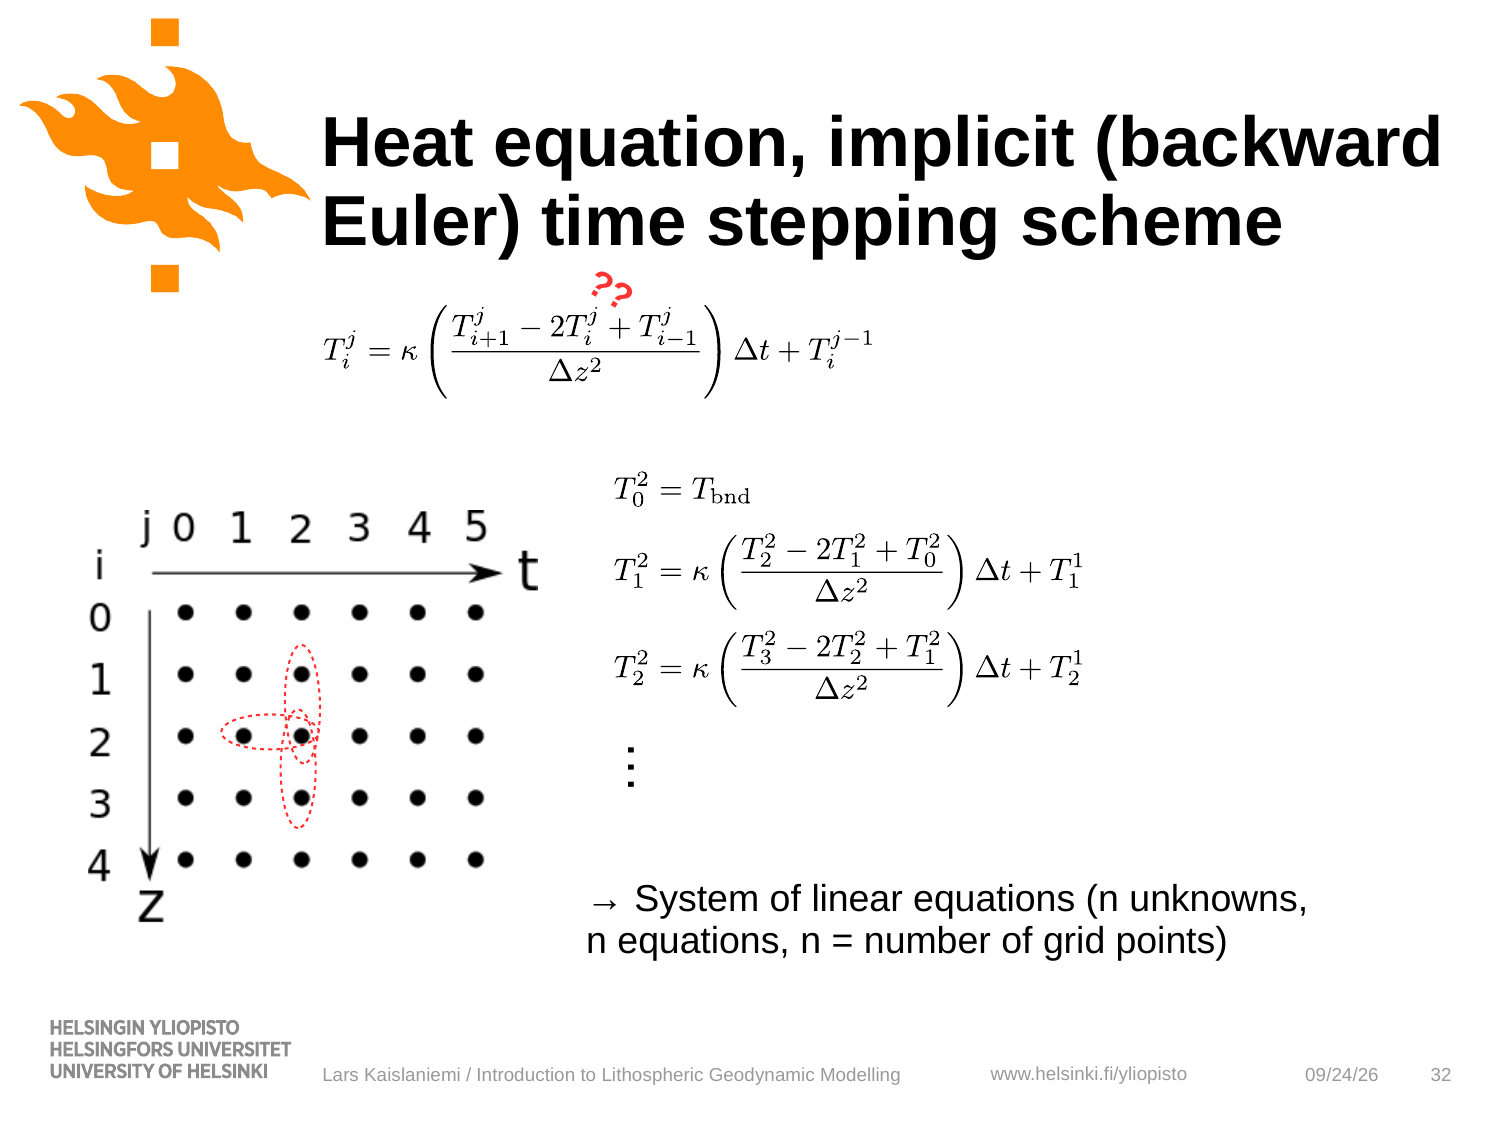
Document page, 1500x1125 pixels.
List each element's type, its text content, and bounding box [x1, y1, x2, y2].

picture [0, 0, 337, 318]
text_box ?? [563, 246, 658, 335]
text_box [613, 471, 751, 507]
picture [32, 1001, 309, 1096]
text_box → System of linear equations (n unknowns, n equations, n = number of grid points) [571, 870, 1344, 1036]
text_box [613, 533, 1085, 610]
text_box [613, 630, 1085, 707]
title Heat equation, implicit (backward Euler) time stepping scheme [321, 87, 1447, 276]
text_box … [608, 725, 685, 810]
text_box [323, 305, 874, 399]
picture [88, 510, 538, 925]
